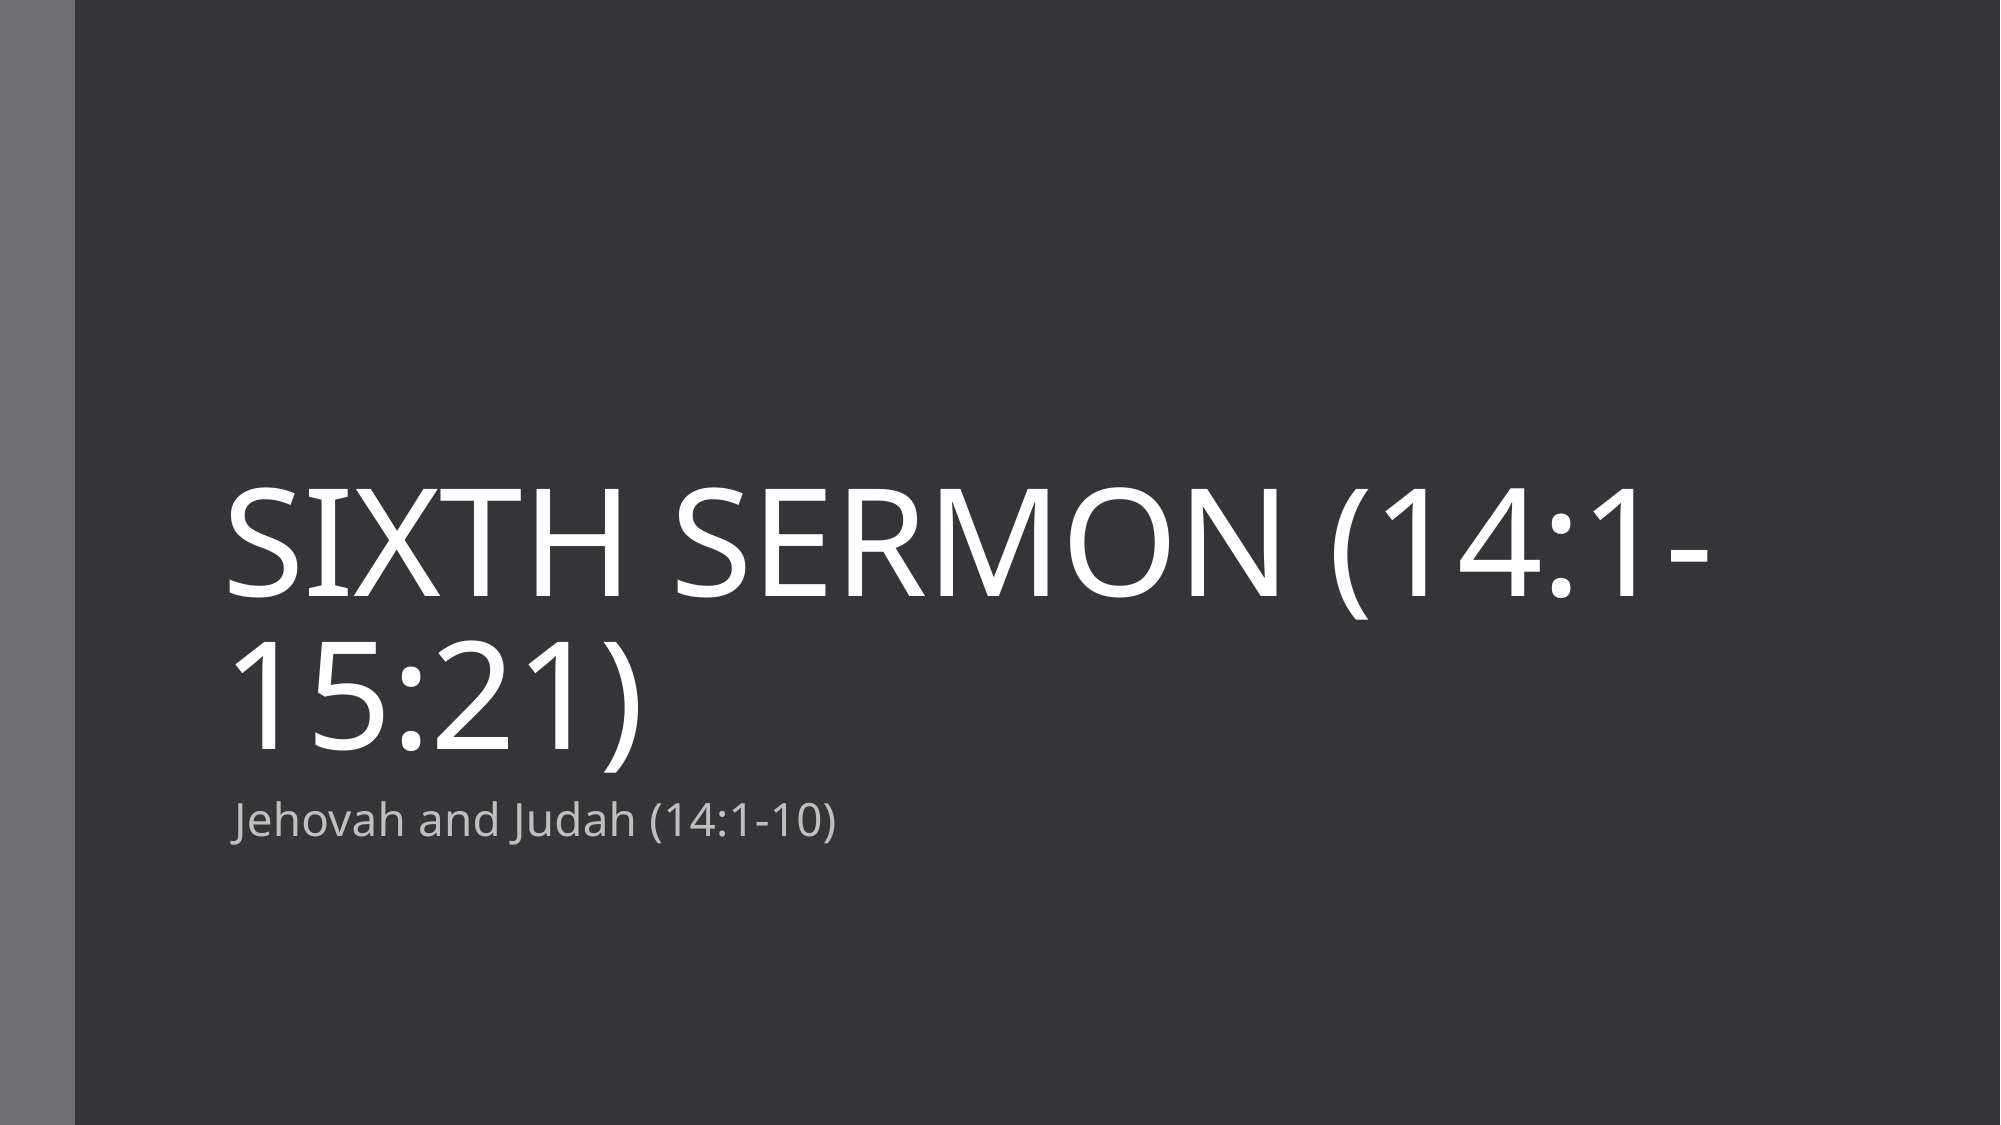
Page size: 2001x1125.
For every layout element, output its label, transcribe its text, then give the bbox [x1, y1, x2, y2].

subtitle Jehovah and Judah (14:1-10) [206, 787, 1752, 1066]
title SIXTH SERMON (14:1-15:21) [206, 124, 1752, 787]
